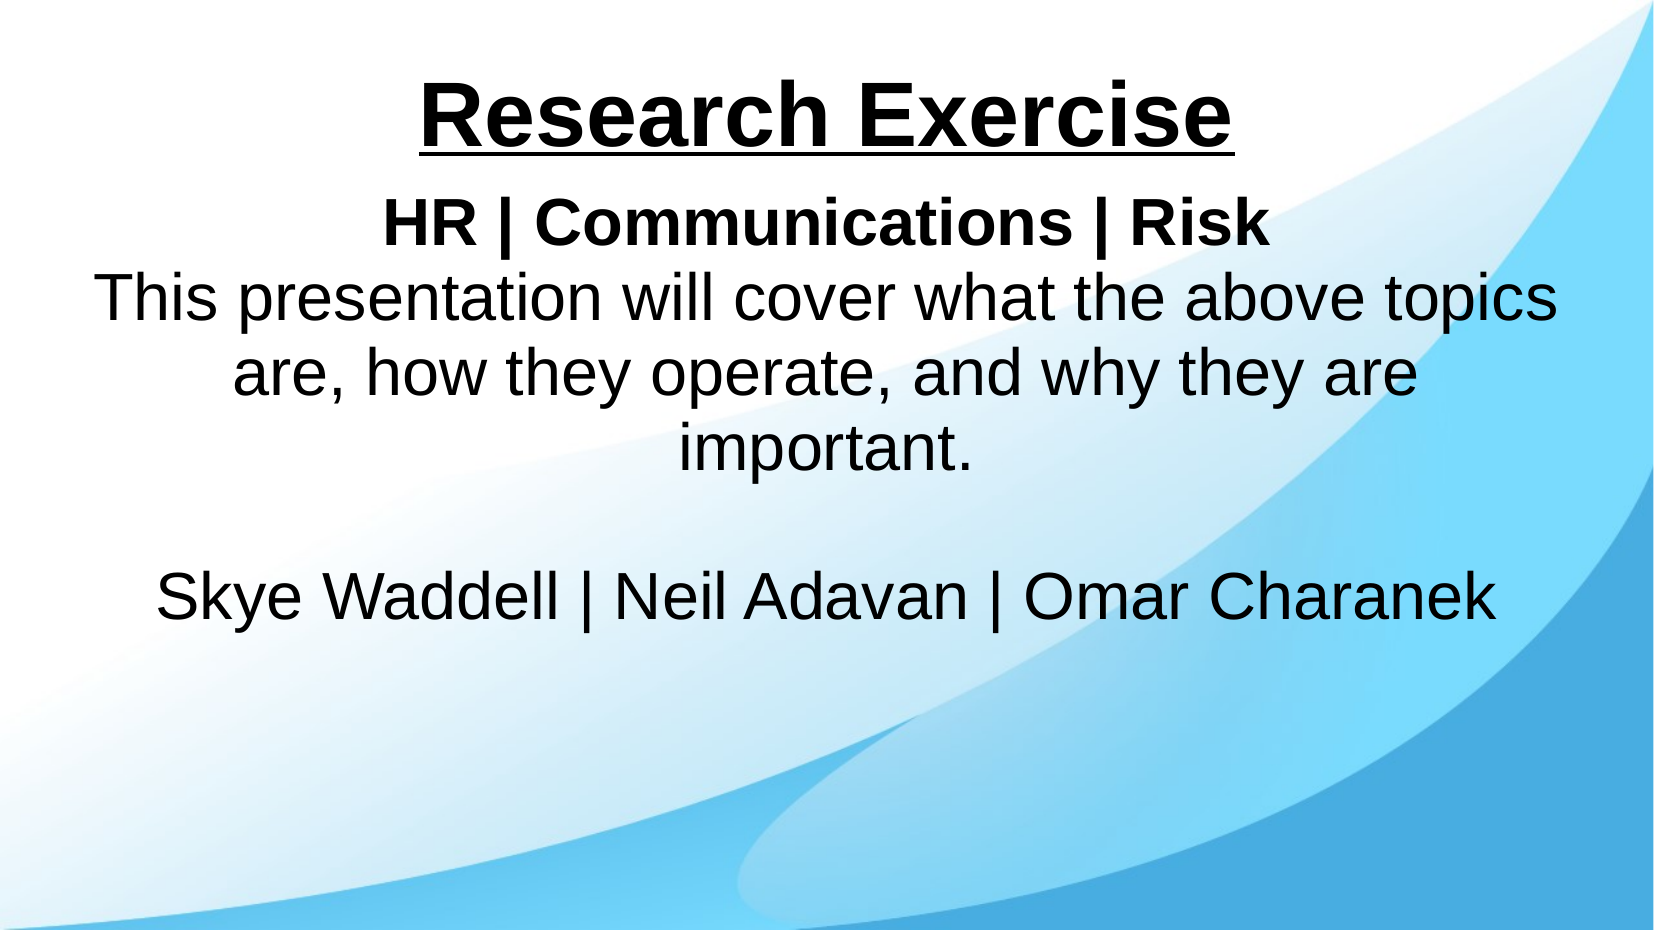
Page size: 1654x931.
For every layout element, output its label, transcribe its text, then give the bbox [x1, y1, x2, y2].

picture [0, 0, 1654, 931]
title Research Exercise [82, 37, 1571, 139]
subtitle HR | Communications | Risk This presentation will cover what the above topics are, how they operate, and why they are important. Skye Waddell | Neil Adavan | Omar Charanek [82, 139, 1571, 680]
